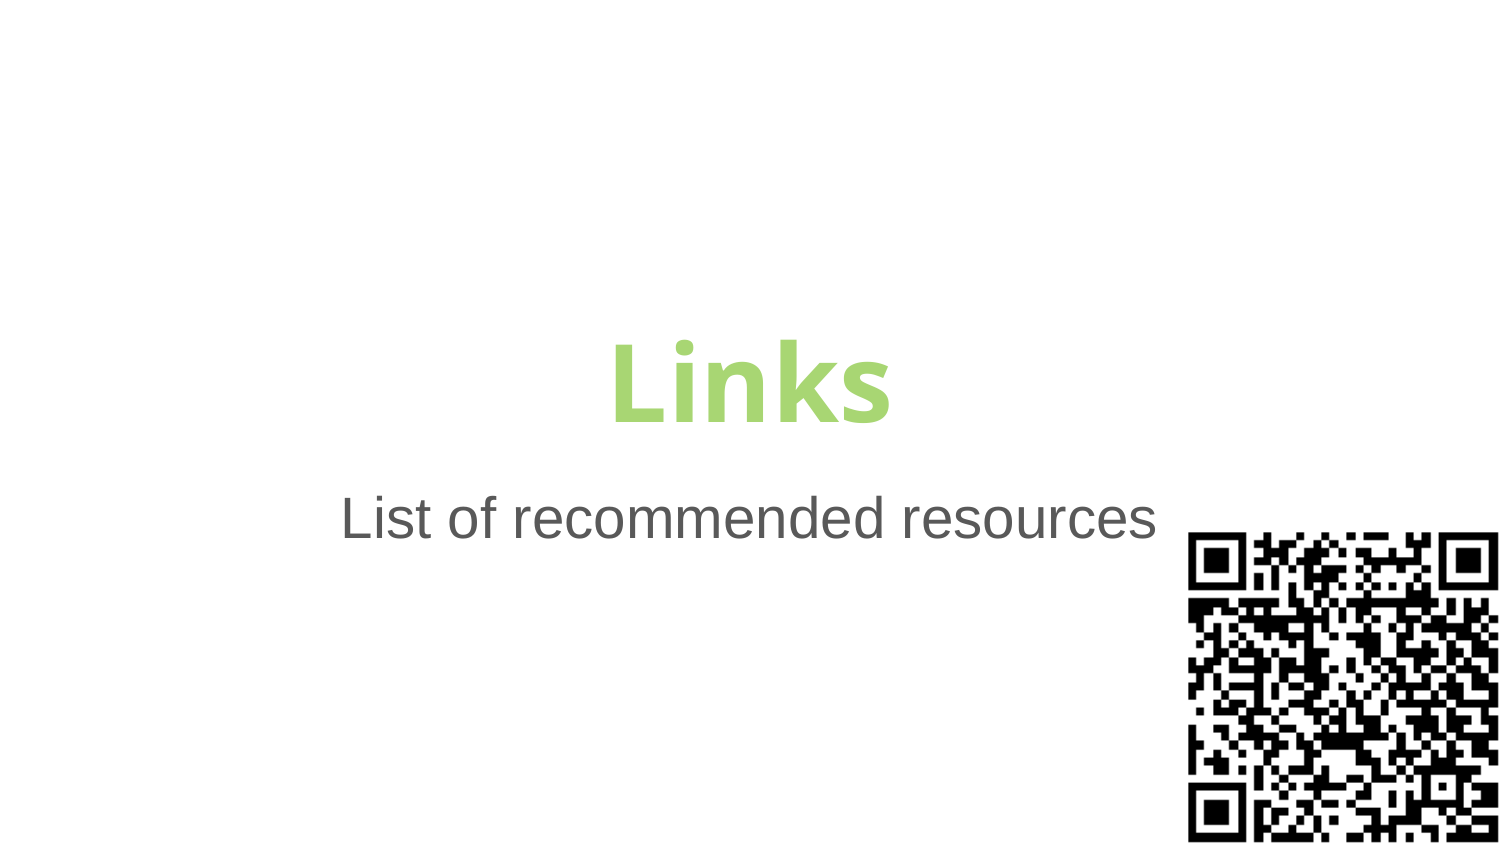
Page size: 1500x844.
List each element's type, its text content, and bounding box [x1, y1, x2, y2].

title Links [51, 122, 1449, 459]
picture [1187, 531, 1500, 844]
subtitle List of recommended resources [51, 464, 1449, 595]
